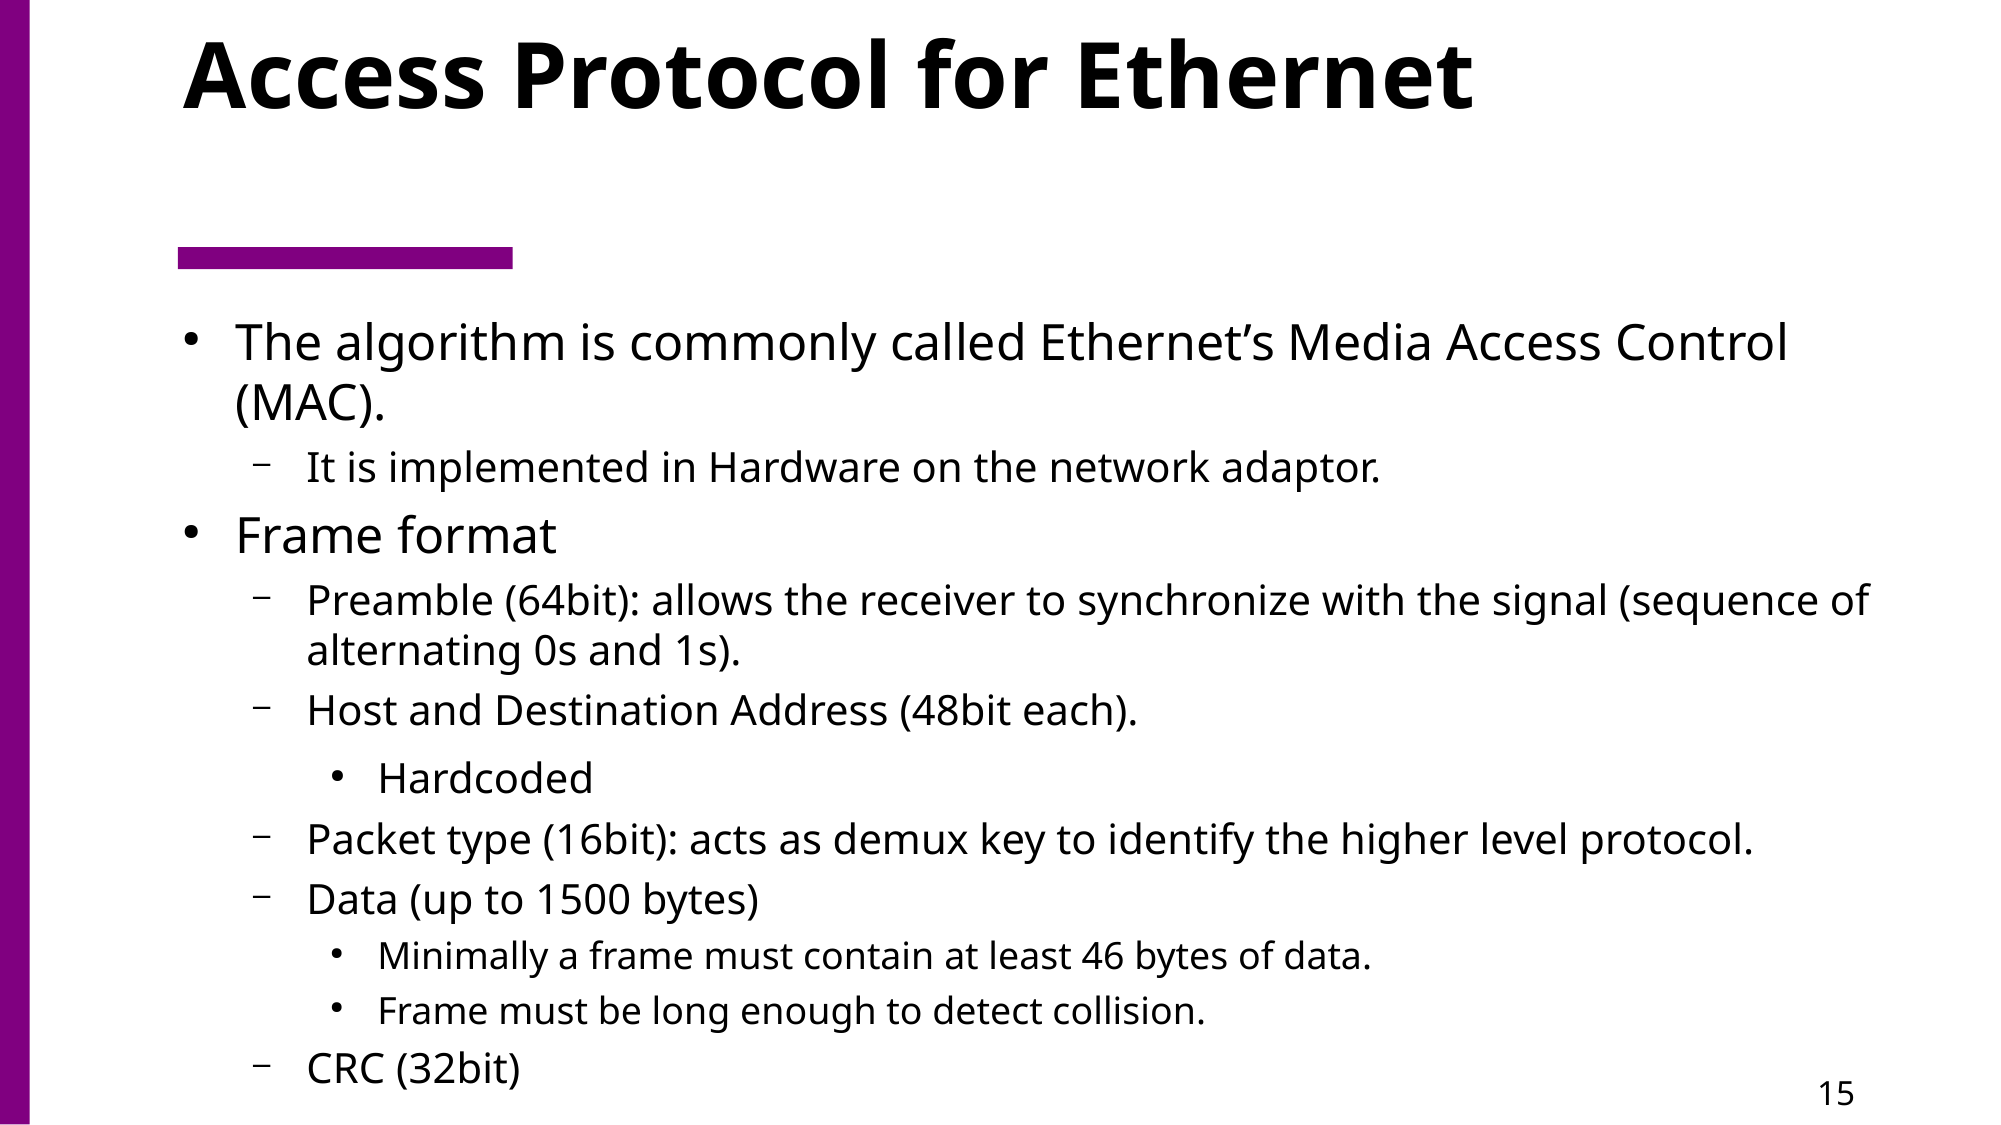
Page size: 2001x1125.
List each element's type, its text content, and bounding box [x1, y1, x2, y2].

list The algorithm is commonly called Ethernet’s Media Access Control (MAC). It is implemented in Hardware on the network adaptor. Frame format Preamble (64bit): allows the receiver to synchronize with the signal (sequence of alternating 0s and 1s). Host and Destination Address (48bit each). Hardcoded Packet type (16bit): acts as demux key to identify the higher level protocol. Data (up to 1500 bytes) Minimally a frame must contain at least 46 bytes of data. Frame must be long enough to detect collision. CRC (32bit) [149, 302, 1959, 1125]
title Access Protocol for Ethernet [133, 0, 1946, 135]
